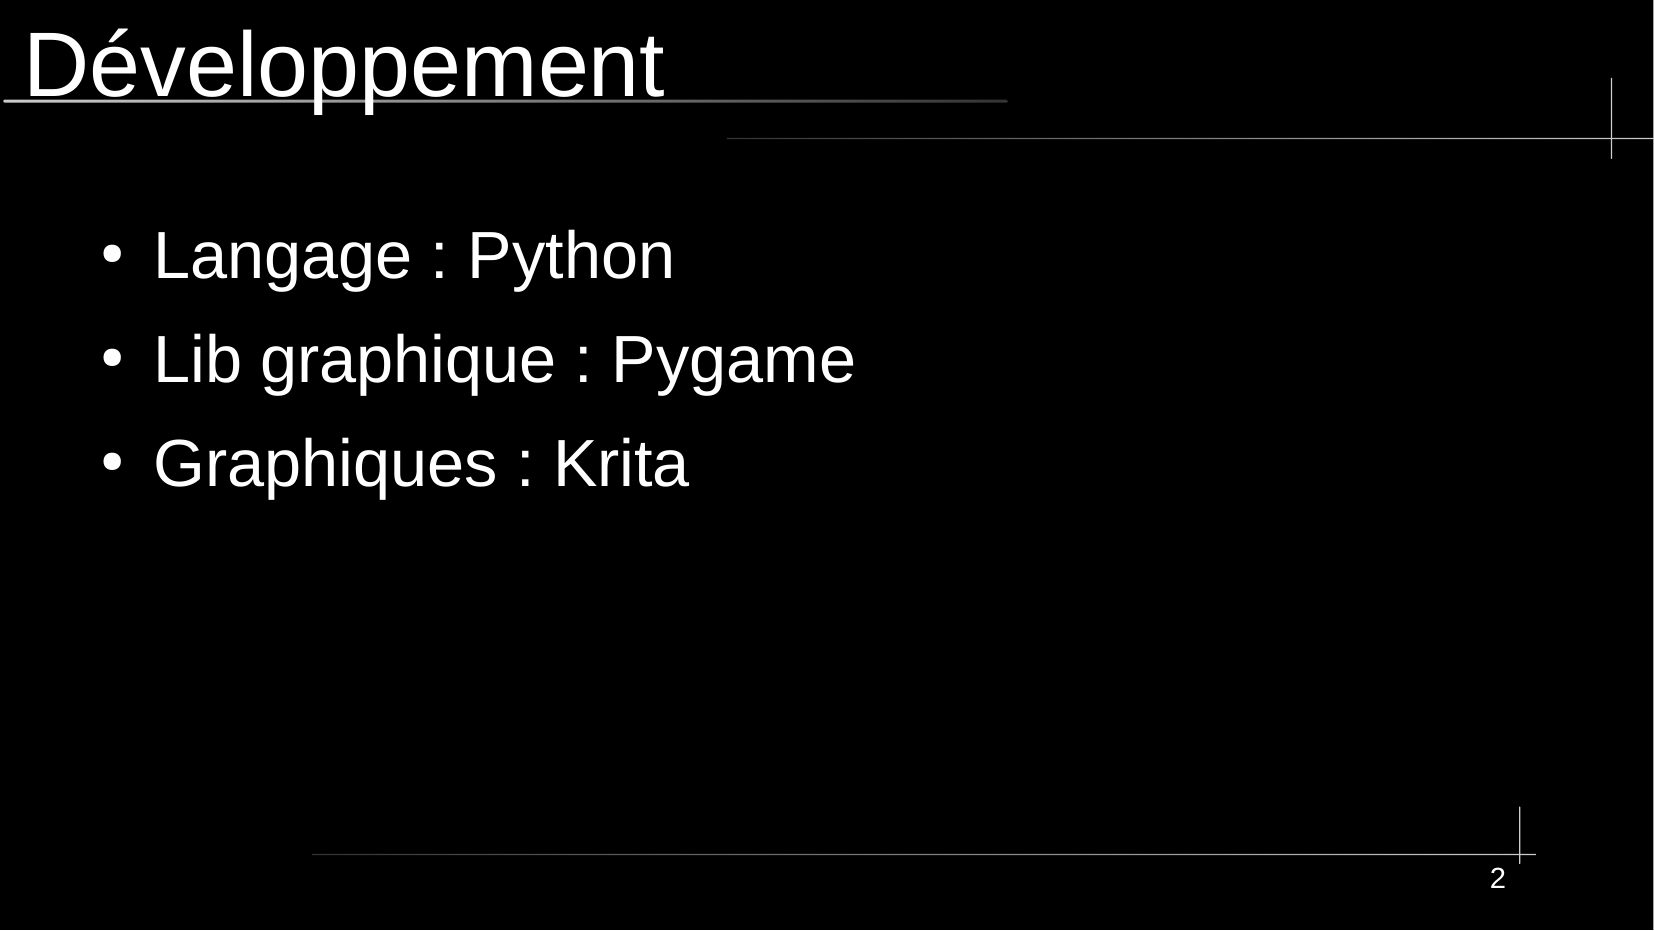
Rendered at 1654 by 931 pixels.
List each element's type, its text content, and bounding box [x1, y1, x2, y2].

title Développement [23, 11, 1589, 119]
list Langage : Python Lib graphique : Pygame Graphiques : Krita [82, 217, 1571, 758]
